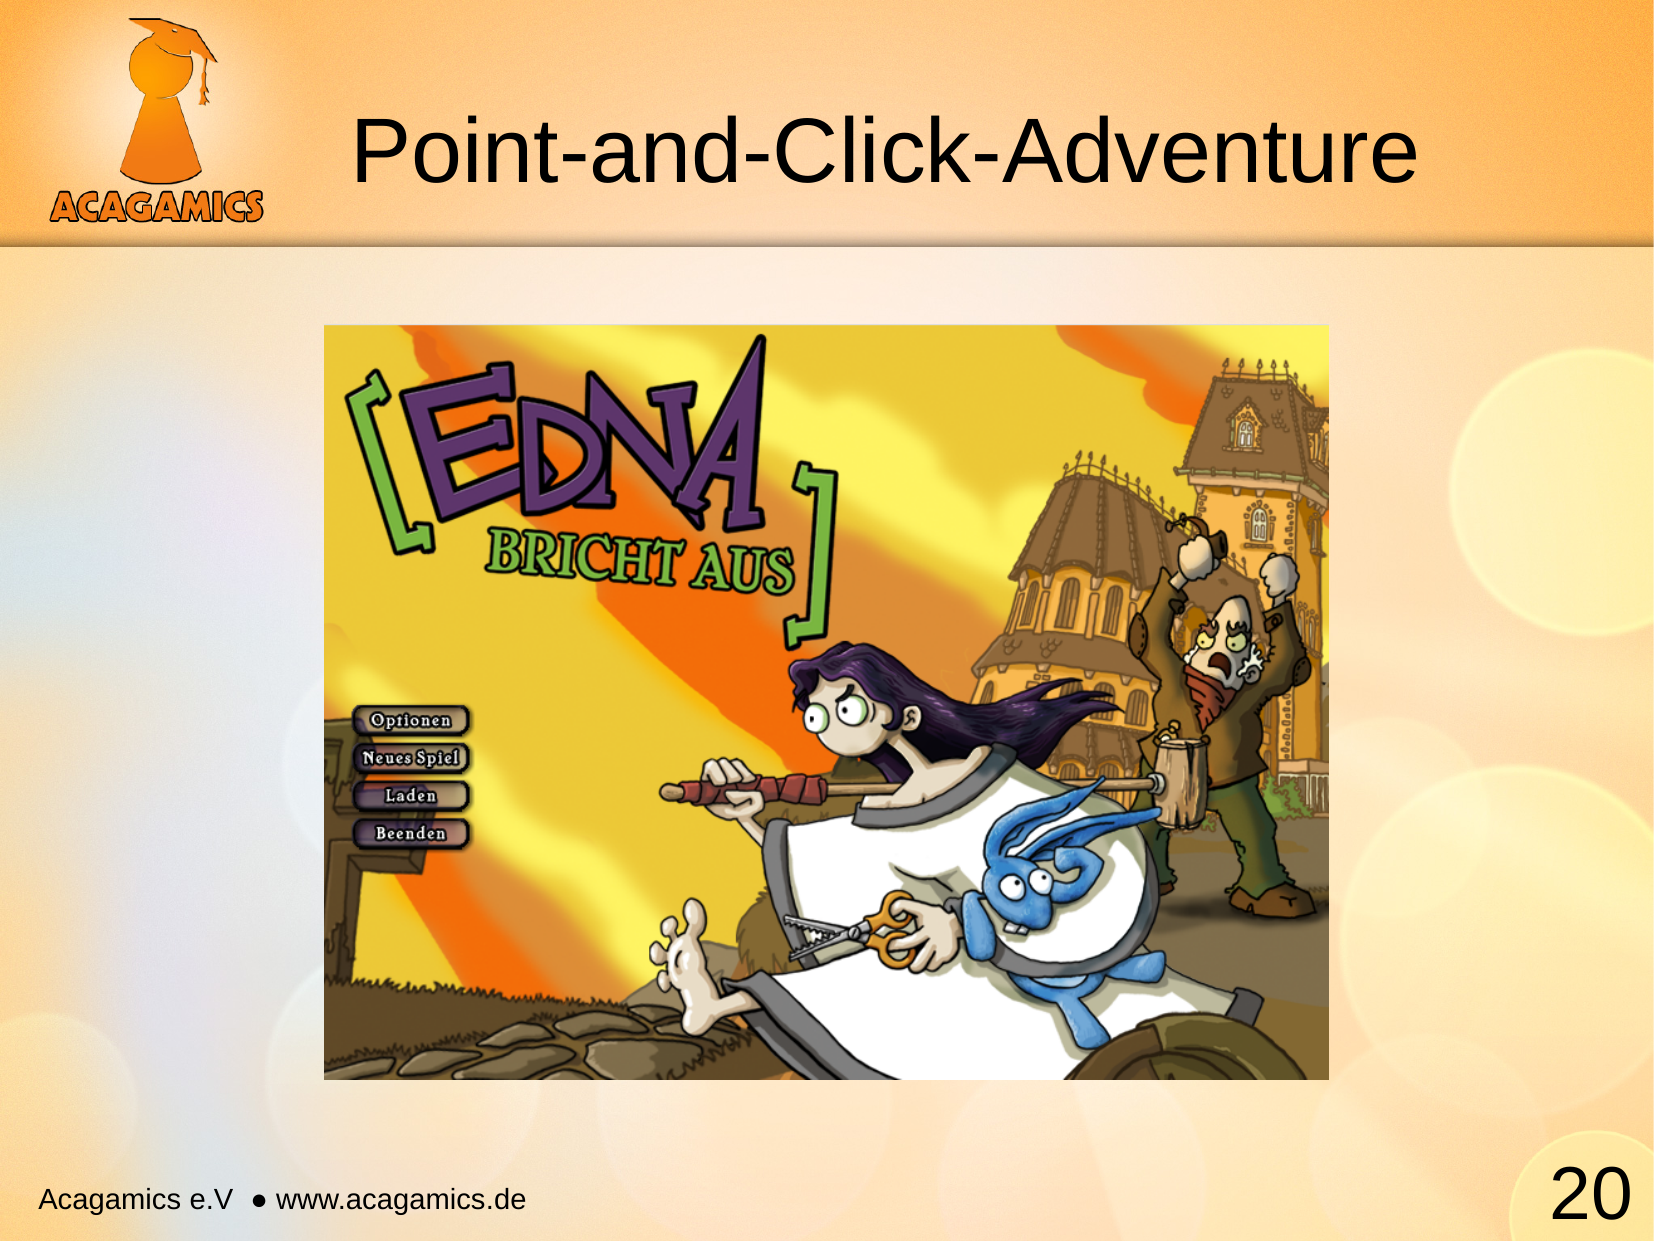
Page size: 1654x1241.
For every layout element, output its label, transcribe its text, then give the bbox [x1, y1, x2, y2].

picture [324, 324, 1329, 1080]
text_box [1517, 1151, 1654, 1241]
title Point-and-Click-Adventure [324, 42, 1571, 250]
